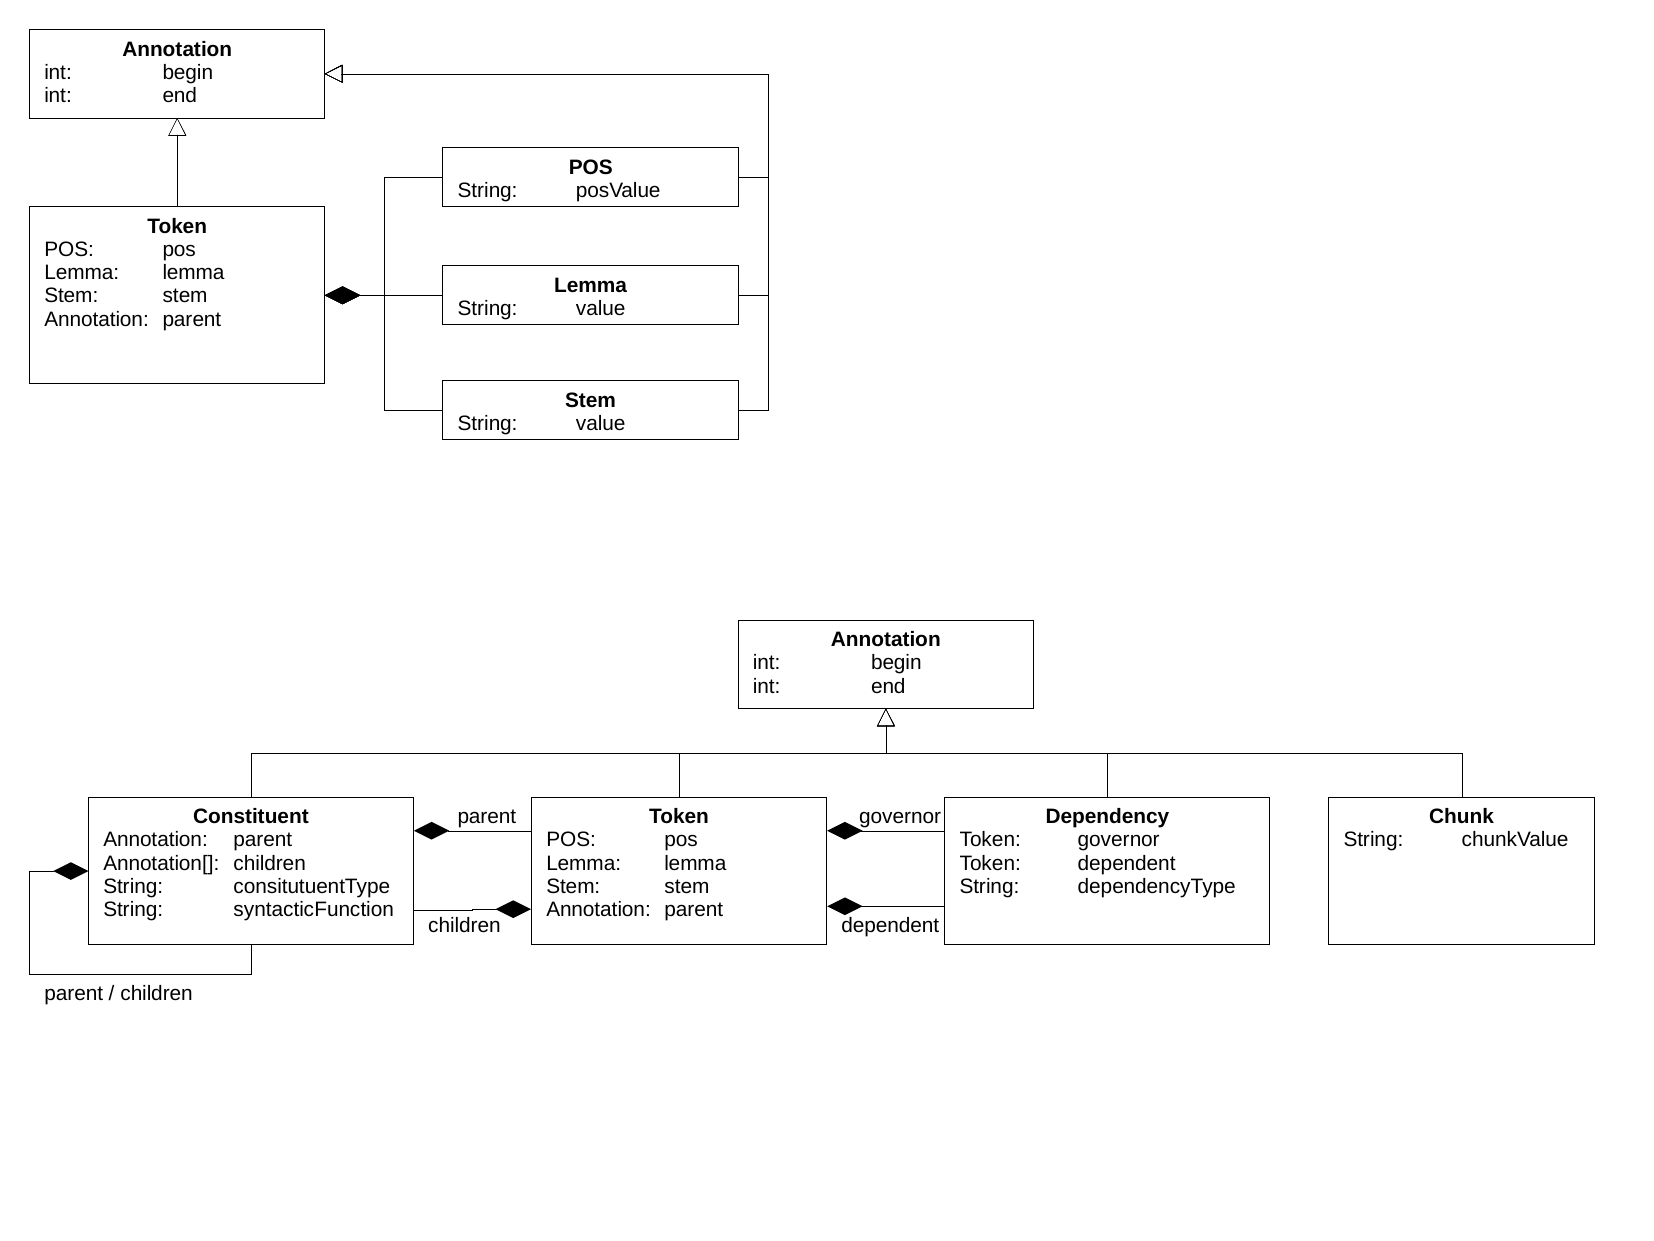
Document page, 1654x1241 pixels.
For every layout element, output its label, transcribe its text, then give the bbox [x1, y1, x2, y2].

text_box Annotation int: begin int: end [29, 29, 325, 119]
text_box Lemma String: value [442, 265, 739, 325]
text_box children [413, 906, 517, 945]
text_box POS String: posValue [442, 147, 739, 207]
text_box Token POS: pos Lemma: lemma Stem: stem Annotation: parent [29, 206, 325, 384]
text_box parent [442, 797, 532, 836]
text_box Chunk String: chunkValue [1328, 797, 1595, 945]
text_box Annotation int: begin int: end [738, 620, 1034, 709]
text_box Stem String: value [442, 380, 739, 440]
text_box Token POS: pos Lemma: lemma Stem: stem Annotation: parent [531, 797, 827, 945]
text_box Dependency Token: governor Token: dependent String: dependencyType [944, 797, 1270, 945]
text_box parent / children [29, 974, 209, 1014]
text_box Constituent Annotation: parent Annotation[]: children String: consitutuentType String: syntacticFunction [88, 797, 414, 945]
text_box governor [844, 797, 957, 836]
text_box dependent [826, 906, 955, 945]
